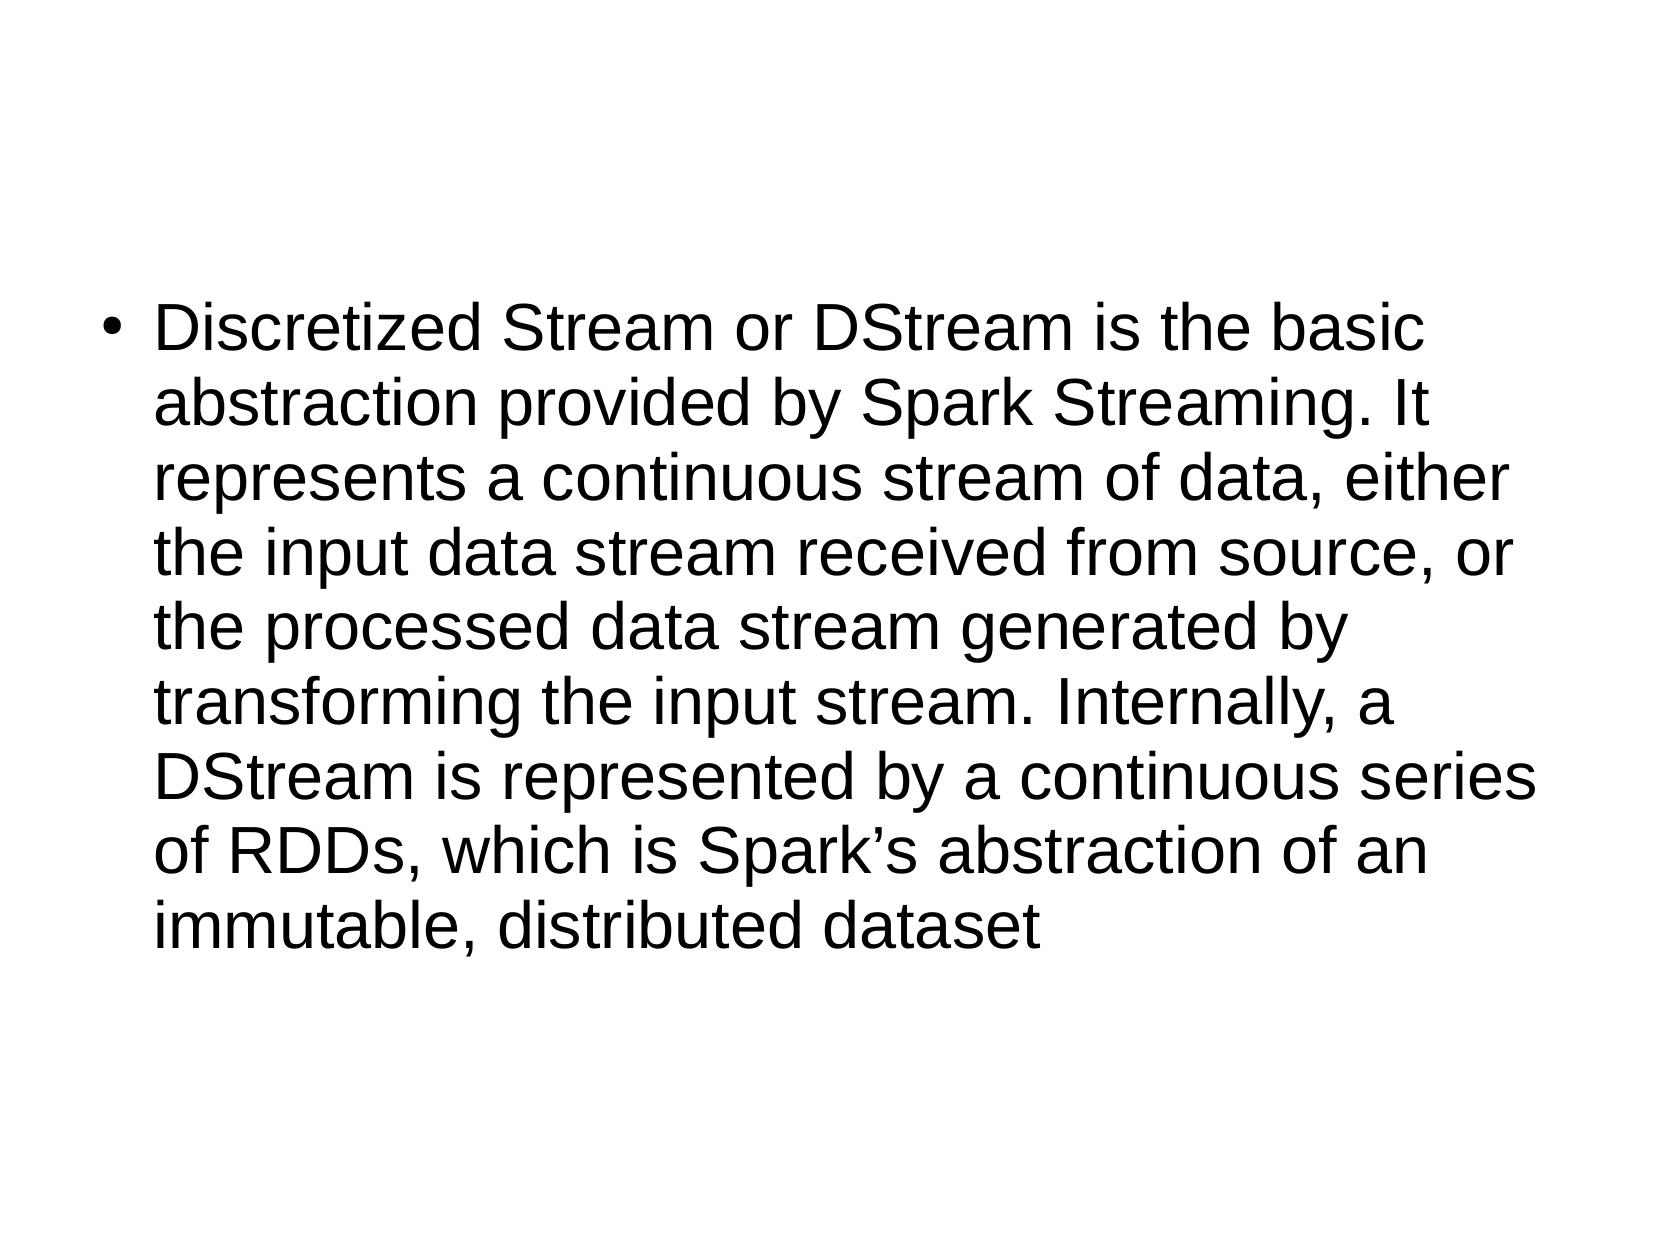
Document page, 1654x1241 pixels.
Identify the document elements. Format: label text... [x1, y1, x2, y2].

list Discretized Stream or DStream is the basic abstraction provided by Spark Streaming. It represents a continuous stream of data, either the input data stream received from source, or the processed data stream generated by transforming the input stream. Internally, a DStream is represented by a continuous series of RDDs, which is Spark’s abstraction of an immutable, distributed dataset [82, 290, 1571, 1010]
